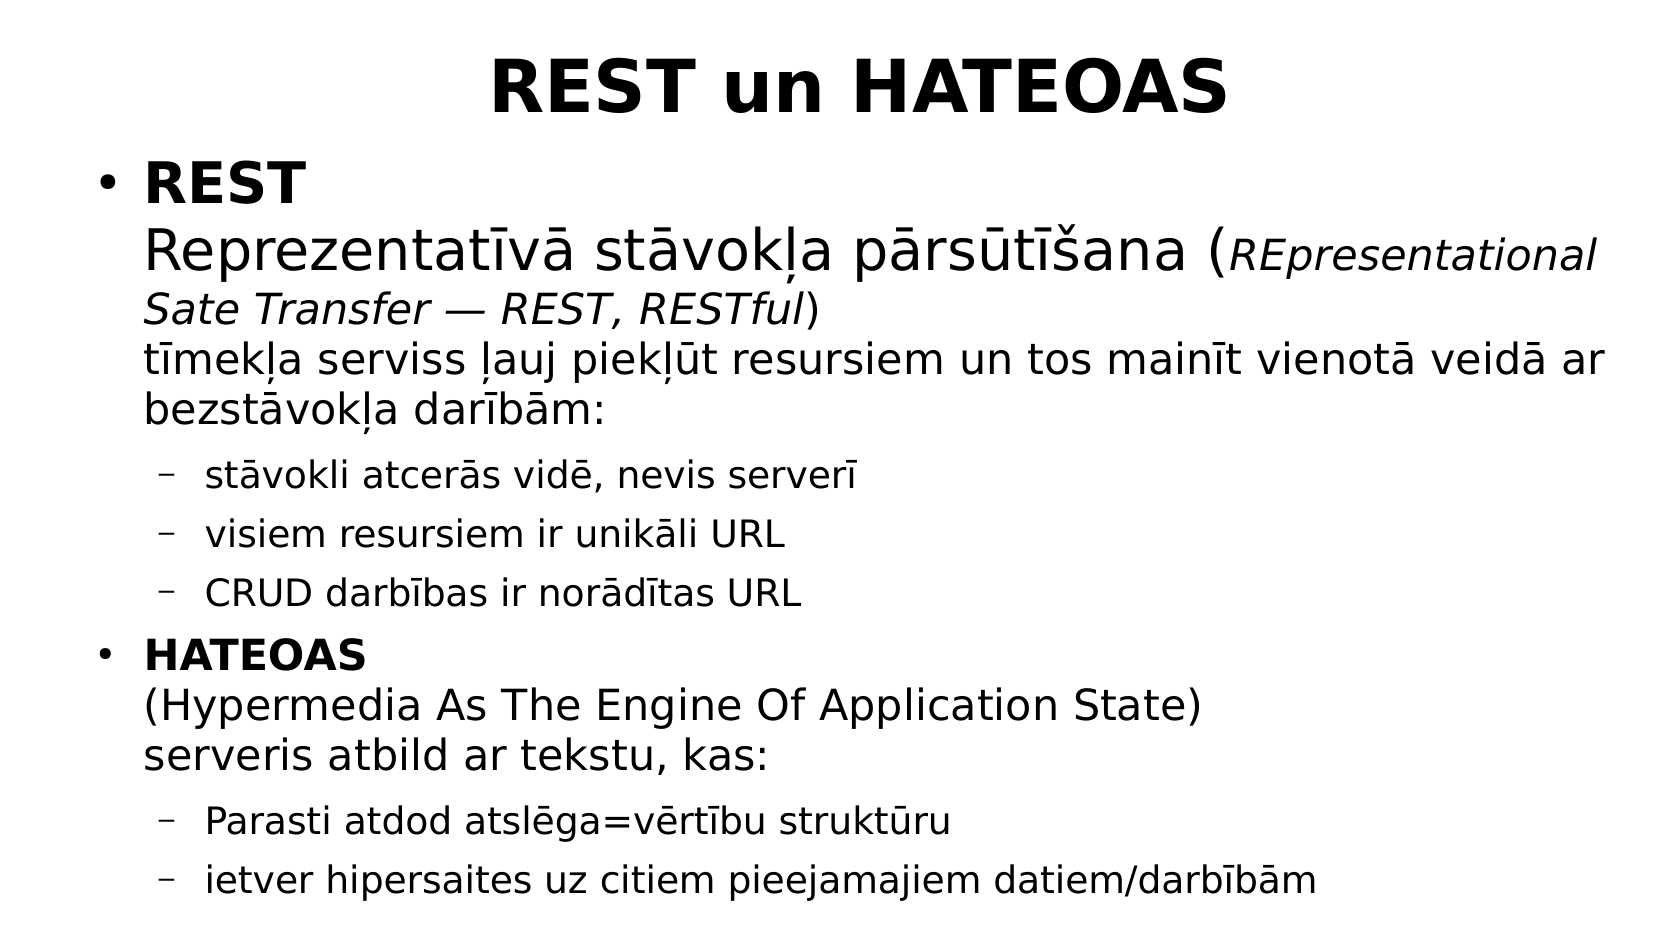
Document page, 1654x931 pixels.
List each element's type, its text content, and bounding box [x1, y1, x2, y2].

title REST un HATEOAS [82, 42, 1638, 131]
list REST Reprezentatīvā stāvokļa pārsūtīšana (REpresentational Sate Transfer — REST, RESTful) tīmekļa serviss ļauj piekļūt resursiem un tos mainīt vienotā veidā ar bezstāvokļa darībām: stāvokli atcerās vidē, nevis serverī visiem resursiem ir unikāli URL CRUD darbības ir norādītas URL HATEOAS (Hypermedia As The Engine Of Application State) serveris atbild ar tekstu, kas: Parasti atdod atslēga=vērtību struktūru ietver hipersaites uz citiem pieejamajiem datiem/darbībām [82, 150, 1621, 913]
